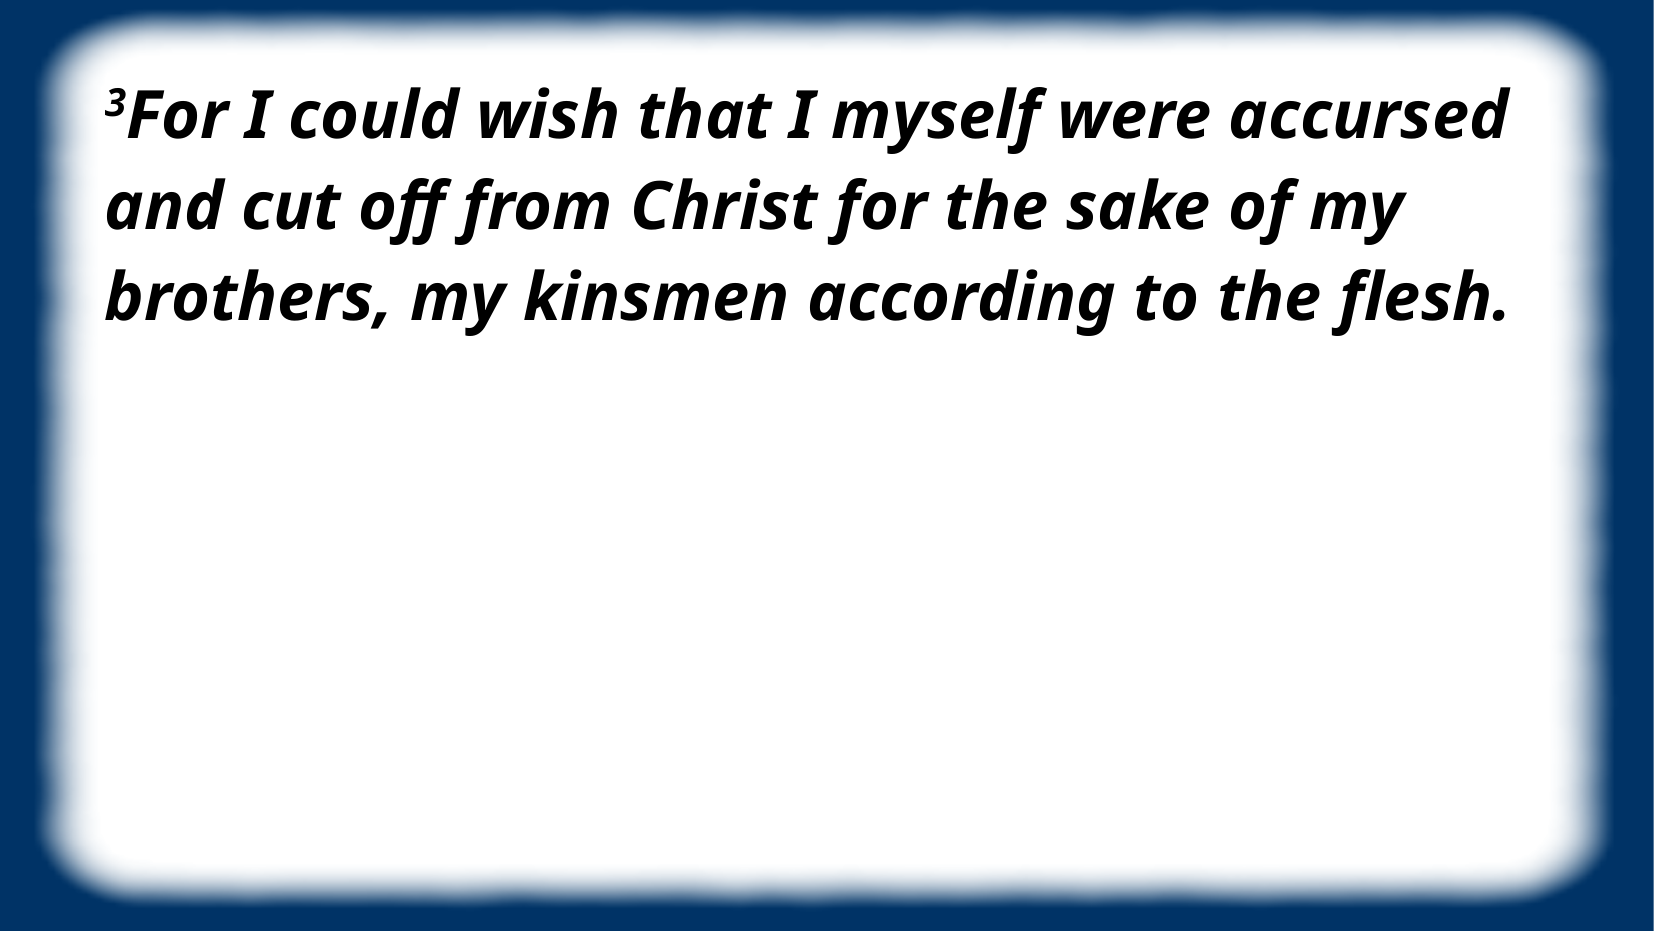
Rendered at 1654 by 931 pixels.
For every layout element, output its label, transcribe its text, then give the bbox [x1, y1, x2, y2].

text_box 3For I could wish that I myself were accursed and cut off from Christ for the sake of my brothers, my kinsmen according to the flesh. [90, 60, 1546, 342]
picture [0, 0, 1654, 931]
